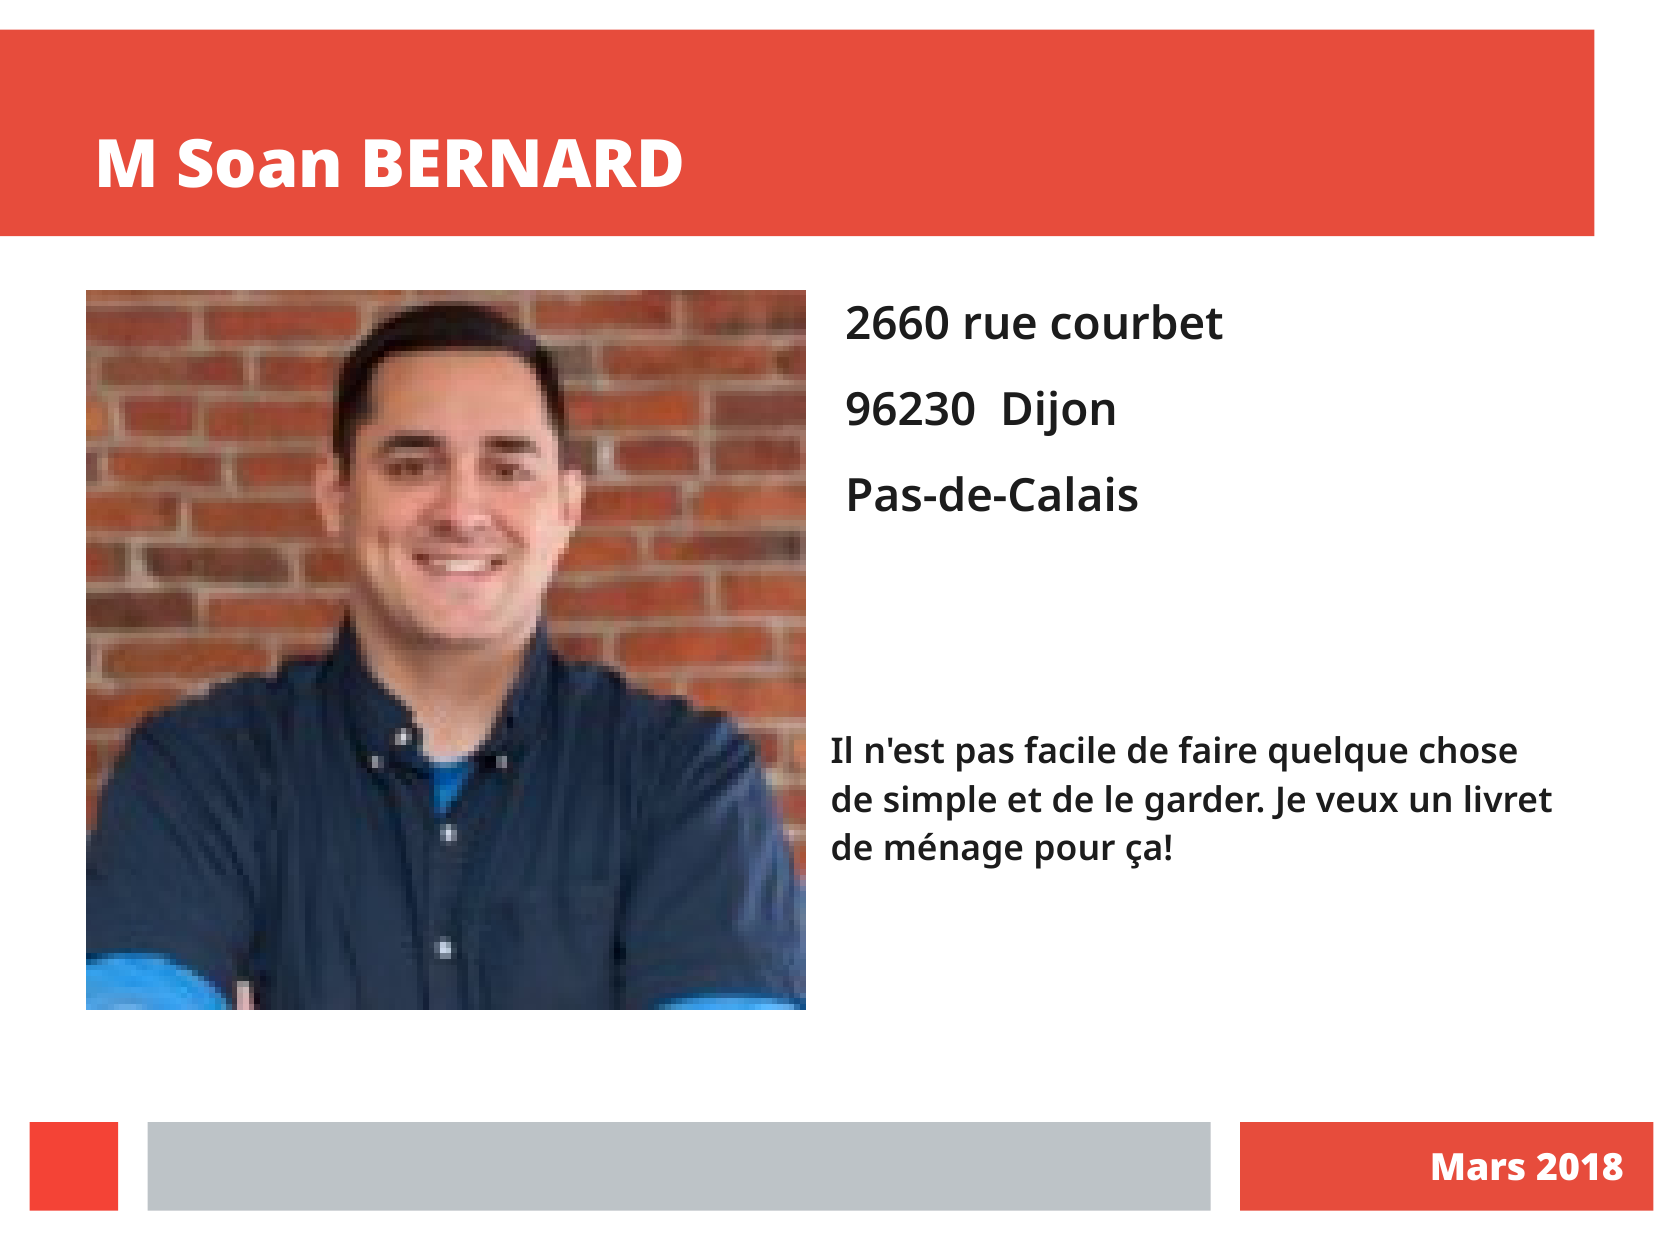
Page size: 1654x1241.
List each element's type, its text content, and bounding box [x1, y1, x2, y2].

list 2660 rue courbet 96230 Dijon Pas-de-Calais [845, 290, 1572, 634]
picture [86, 290, 806, 1010]
list Il n'est pas facile de faire quelque chose de simple et de le garder. Je veux un livret de ménage pour ça! [830, 725, 1566, 1092]
title M Soan BERNARD [59, 59, 1595, 207]
